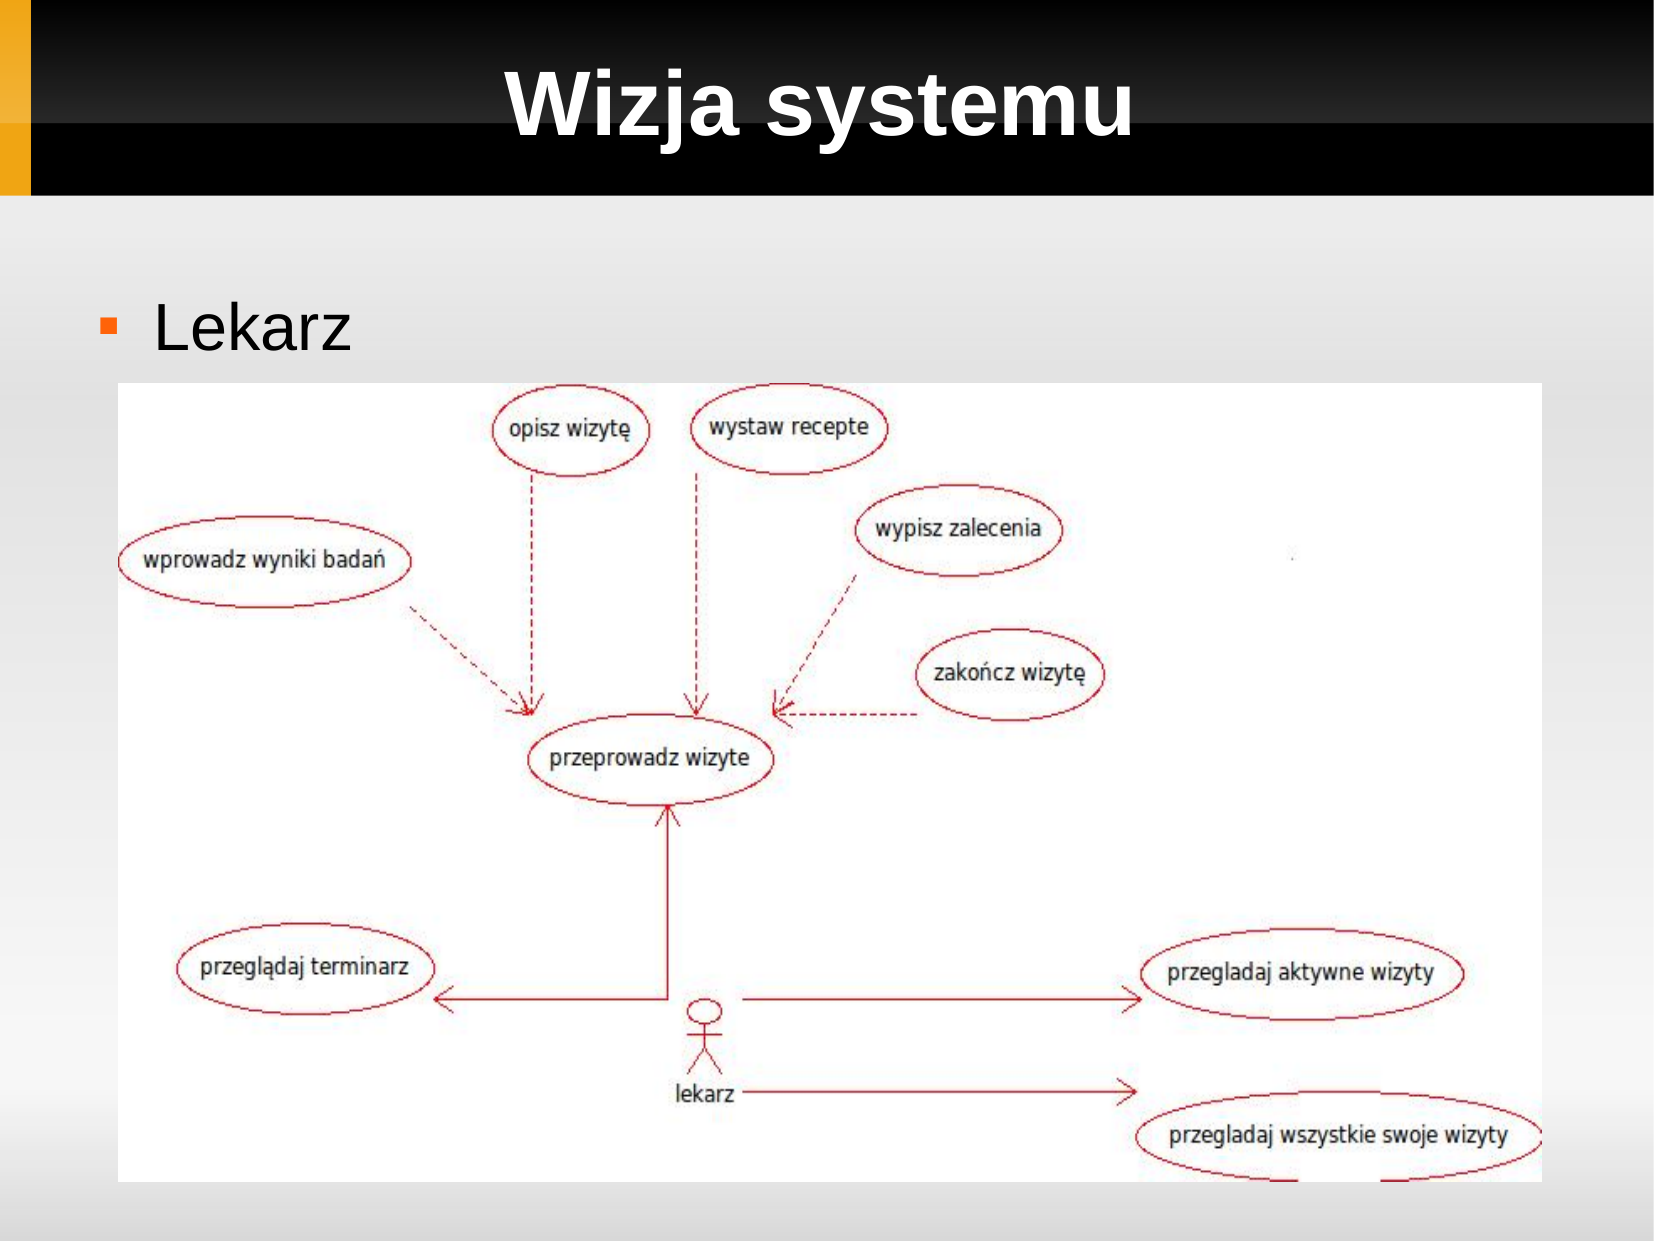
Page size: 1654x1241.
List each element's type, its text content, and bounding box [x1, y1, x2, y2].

list Lekarz [82, 290, 809, 1094]
title Wizja systemu [76, 7, 1565, 200]
picture [0, 0, 1654, 1241]
